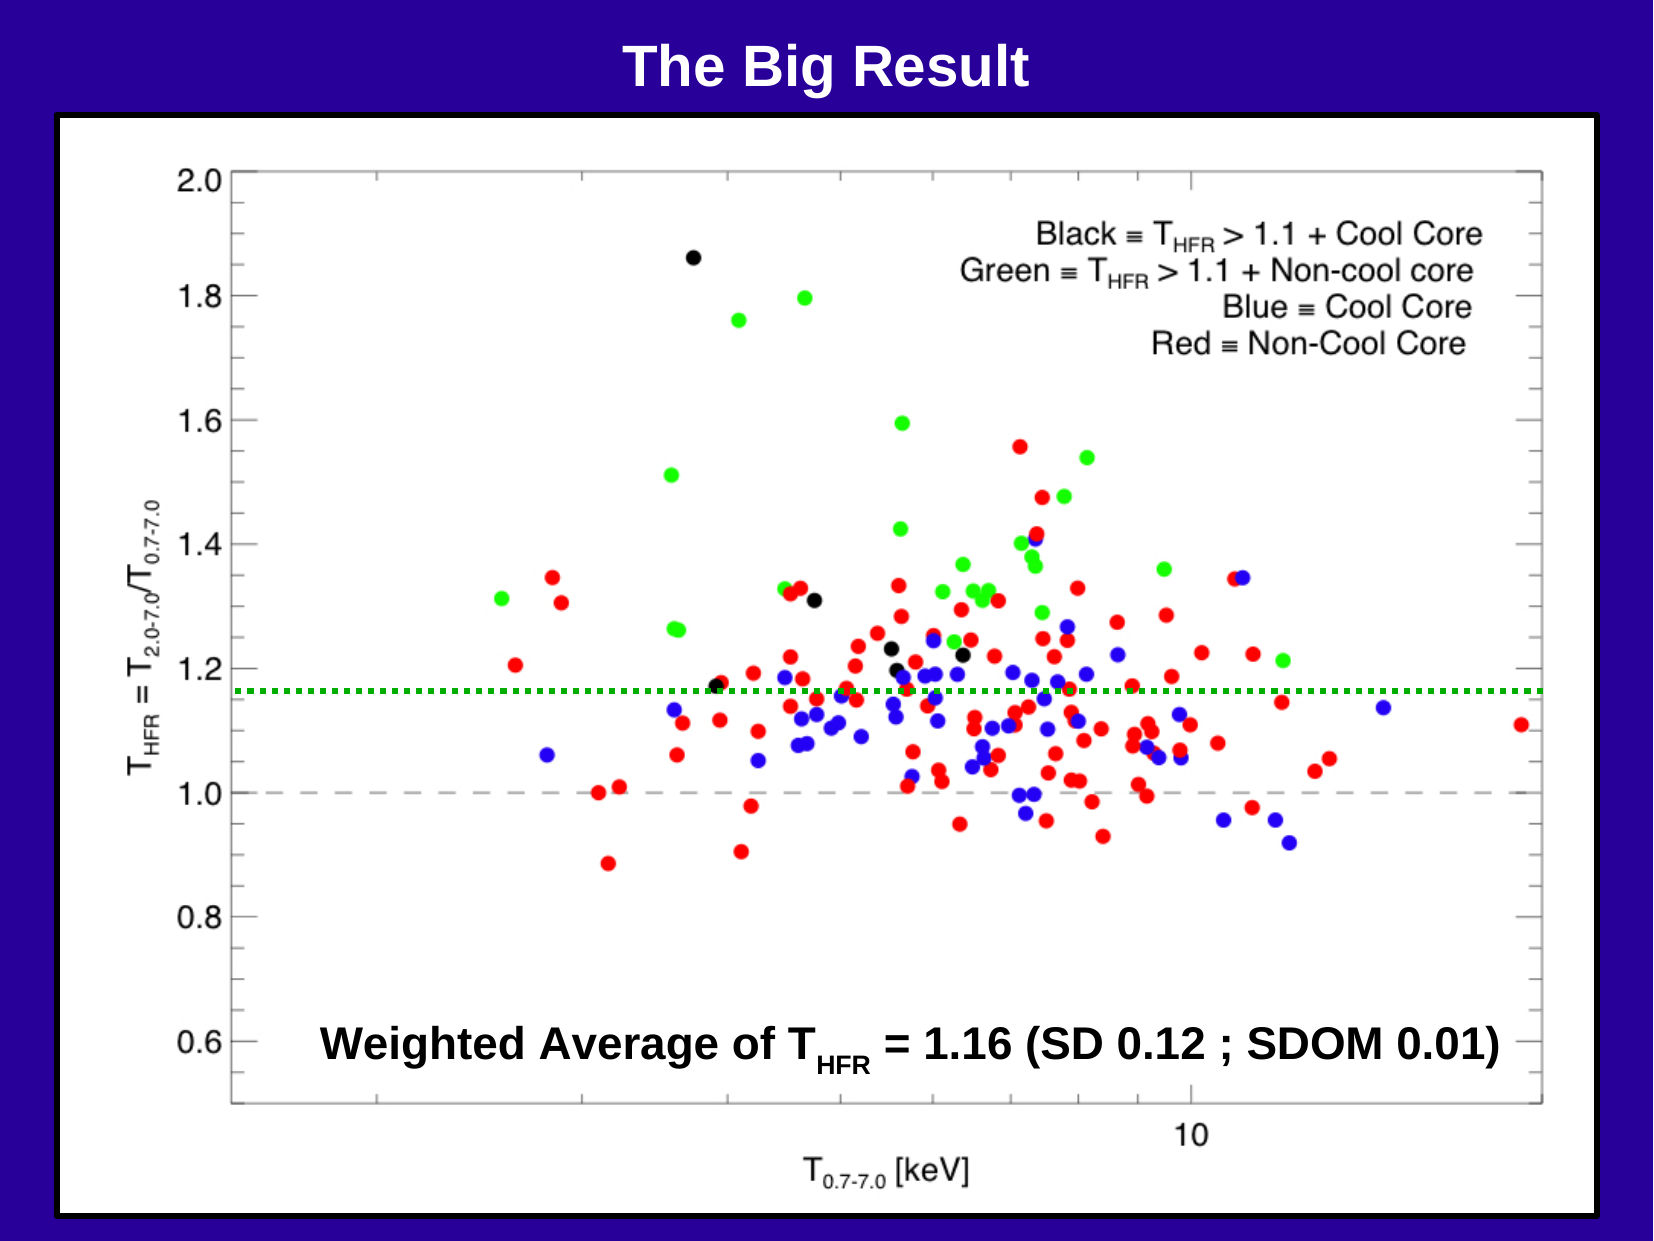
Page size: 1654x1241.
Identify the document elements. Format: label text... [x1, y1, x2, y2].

picture [59, 117, 1594, 1213]
text_box Weighted Average of THFR = 1.16 (SD 0.12 ; SDOM 0.01) [301, 1007, 1529, 1099]
text_box The Big Result [604, 27, 1049, 114]
